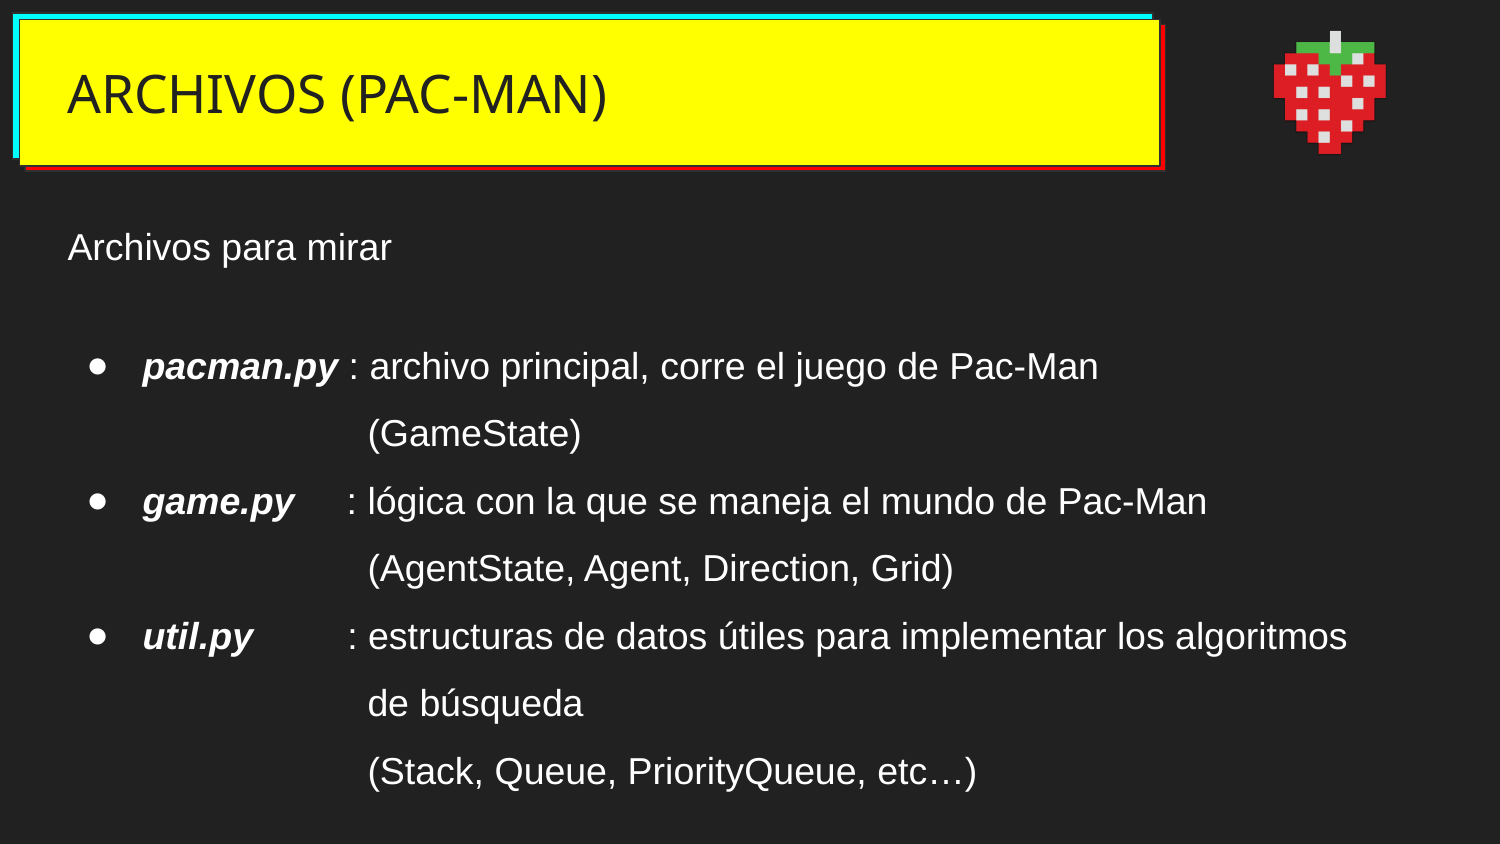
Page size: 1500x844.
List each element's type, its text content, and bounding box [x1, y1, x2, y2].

text_box [12, 12, 1166, 171]
title ARCHIVOS (PAC-MAN) [52, 45, 1145, 140]
text_box Archivos para mirar pacman.py : archivo principal, corre el juego de Pac-Man (GameState) game.py : lógica con la que se maneja el mundo de Pac-Man (AgentState, Agent, Direction, Grid) util.py : estructuras de datos útiles para implementar los algoritmos de búsqueda (Stack, Queue, PriorityQueue, etc…) [52, 200, 1438, 813]
picture [1272, 29, 1387, 156]
